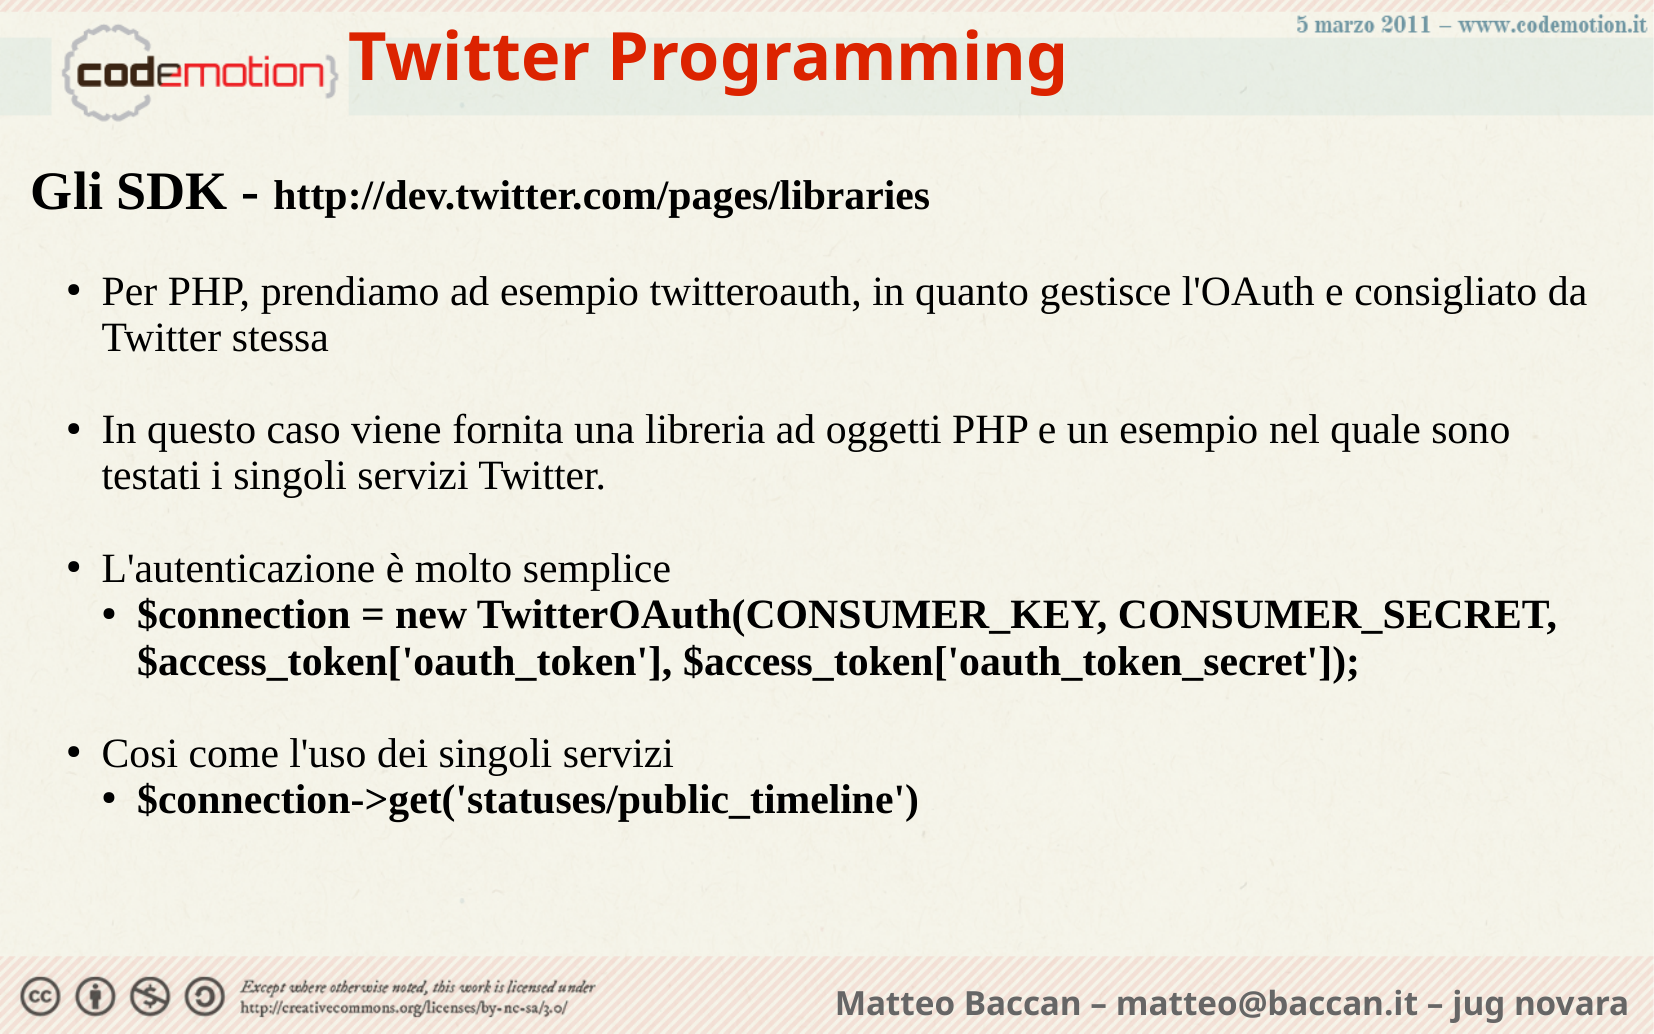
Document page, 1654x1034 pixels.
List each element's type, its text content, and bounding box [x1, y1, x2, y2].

text_box Gli SDK - http://dev.twitter.com/pages/libraries Per PHP, prendiamo ad esempio twitteroauth, in quanto gestisce l'OAuth e consigliato da Twitter stessa In questo caso viene fornita una libreria ad oggetti PHP e un esempio nel quale sono testati i singoli servizi Twitter. L'autenticazione è molto semplice $connection = new TwitterOAuth(CONSUMER_KEY, CONSUMER_SECRET, $access_token['oauth_token'], $access_token['oauth_token_secret']); Cosi come l'uso dei singoli servizi $connection->get('statuses/public_timeline') [16, 154, 1609, 890]
picture [0, 0, 1654, 1034]
title Twitter Programming [348, 5, 1609, 103]
